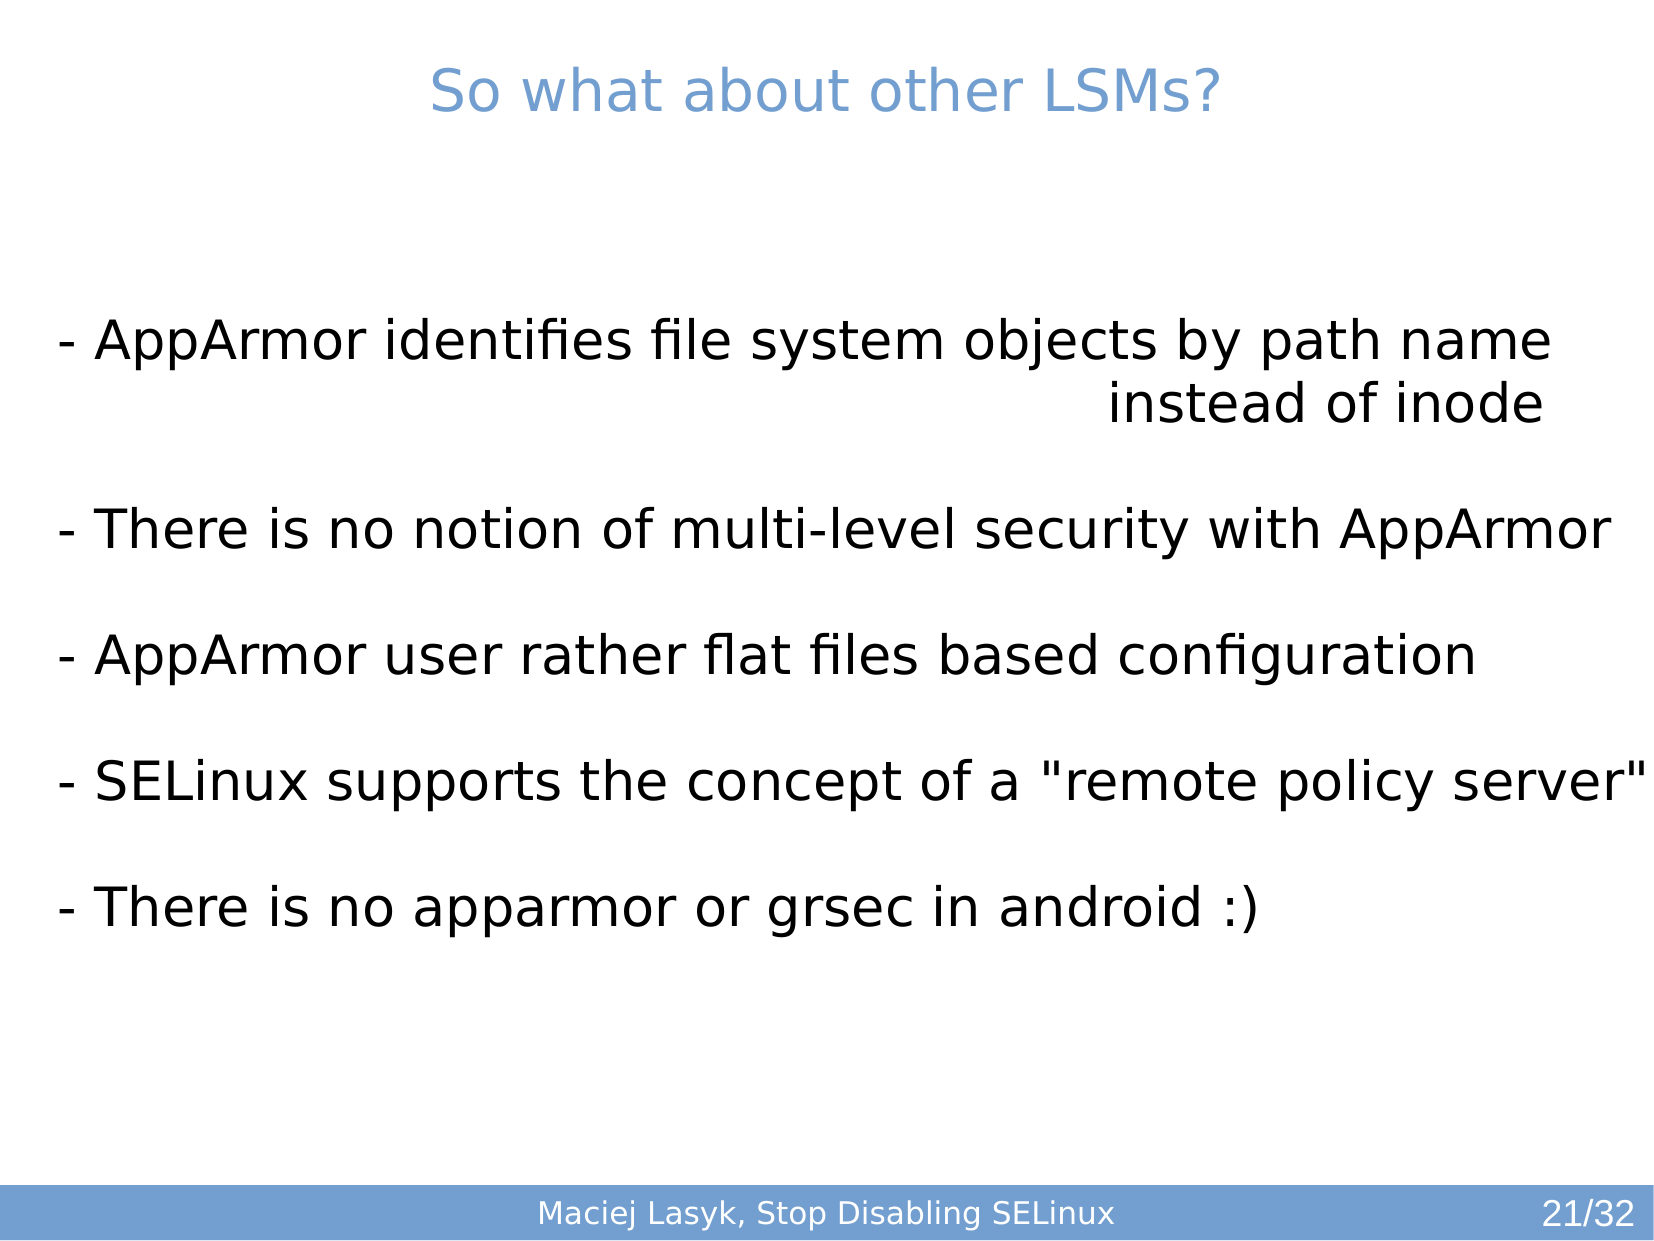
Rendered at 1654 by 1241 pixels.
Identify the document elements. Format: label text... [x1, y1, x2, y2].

text_box - AppArmor identifies file system objects by path name instead of inode - There is no notion of multi-level security with AppArmor - AppArmor user rather flat files based configuration - SELinux supports the concept of a "remote policy server" - There is no apparmor or grsec in android :) [43, 301, 1654, 947]
text_box 21/32 [1516, 1185, 1650, 1241]
text_box [0, 1185, 1516, 1241]
text_box So what about other LSMs? [414, 50, 1239, 133]
text_box Maciej Lasyk, Stop Disabling SELinux [522, 1188, 1132, 1240]
text_box [1650, 1185, 1654, 1241]
